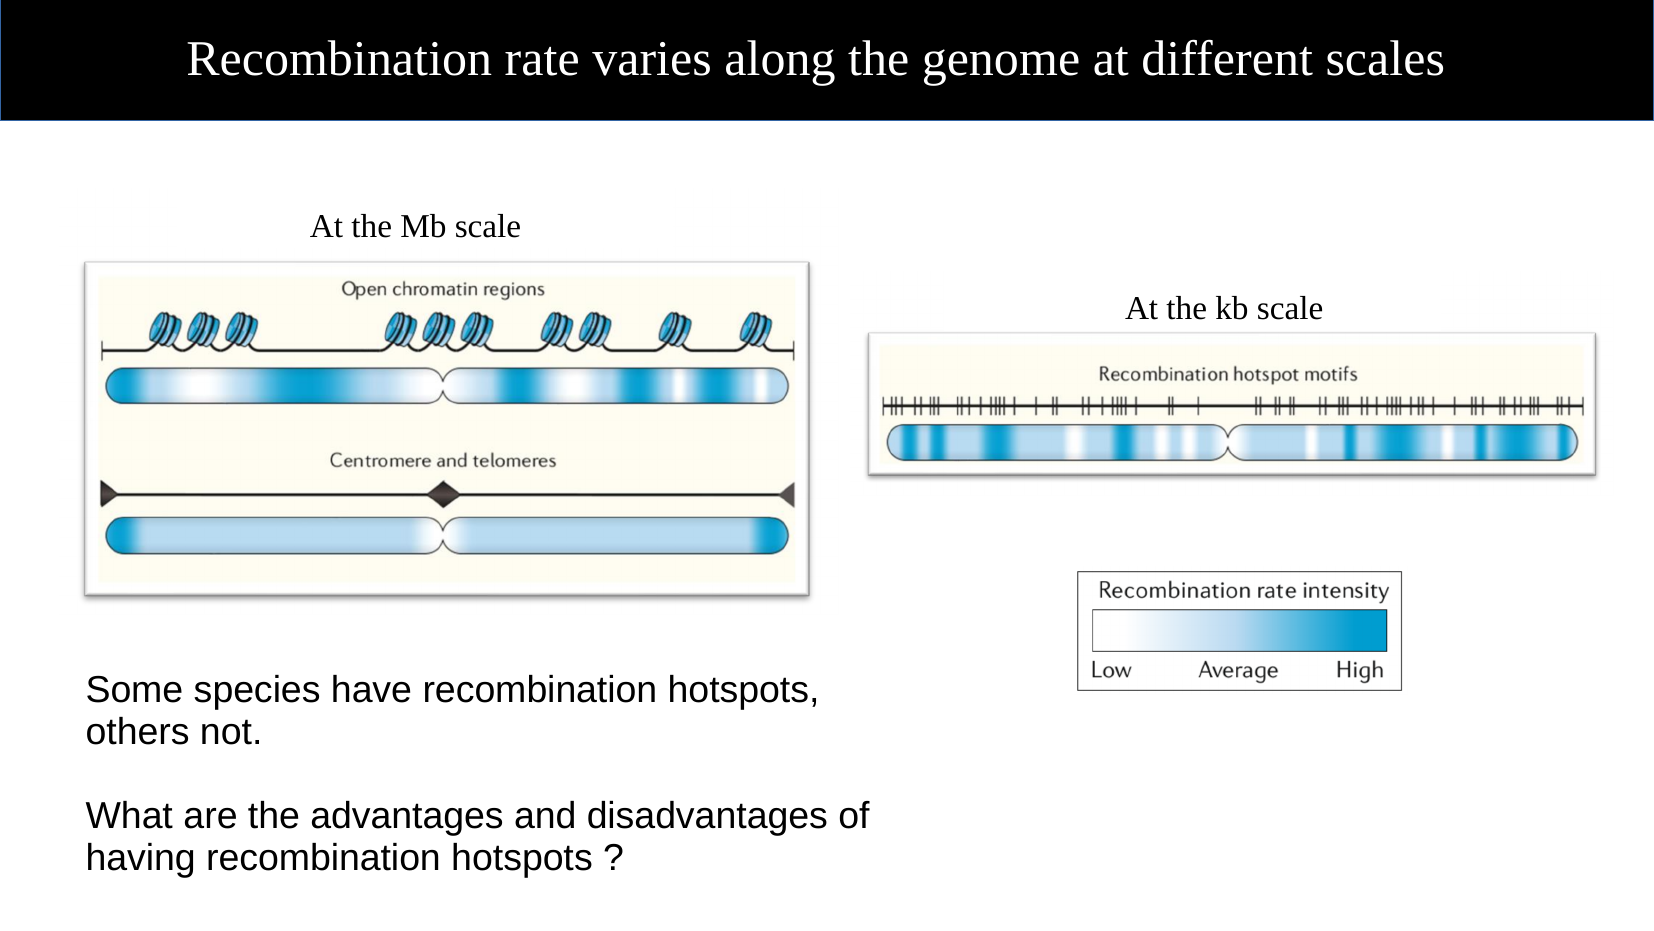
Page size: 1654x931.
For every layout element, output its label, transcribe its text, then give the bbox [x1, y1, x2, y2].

picture [1074, 566, 1408, 695]
text_box Some species have recombination hotspots, others not. What are the advantages and disadvantages of having recombination hotspots ? [70, 661, 934, 884]
text_box At the kb scale [1110, 279, 1429, 378]
picture [850, 271, 1614, 496]
text_box [944, 259, 1441, 331]
text_box Recombination rate varies along the genome at different scales [171, 17, 1601, 143]
text_box At the Mb scale [295, 196, 614, 295]
picture [59, 188, 839, 615]
text_box [0, 0, 1654, 121]
text_box [177, 177, 673, 248]
